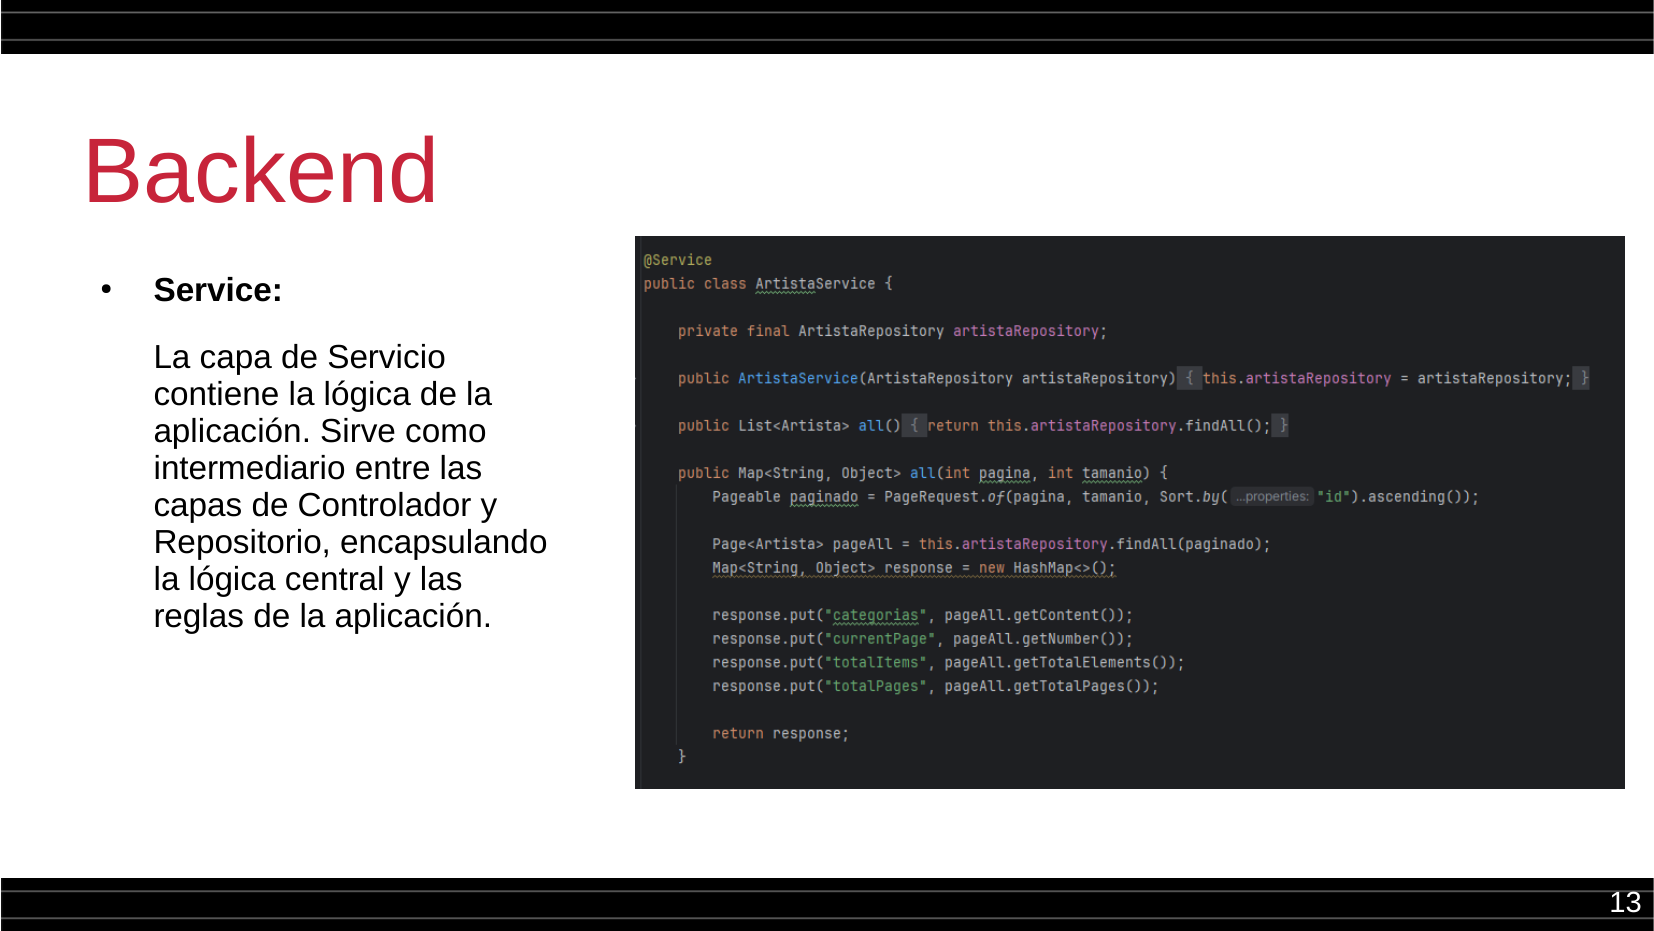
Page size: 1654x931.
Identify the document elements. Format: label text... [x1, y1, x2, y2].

picture [1, 0, 1654, 54]
picture [635, 236, 1625, 789]
list Service: La capa de Servicio contiene la lógica de la aplicación. Sirve como intermediario entre las capas de Controlador y Repositorio, encapsulando la lógica central y las reglas de la aplicación. [82, 271, 562, 758]
picture [1, 878, 1654, 931]
title Backend [82, 92, 1571, 249]
